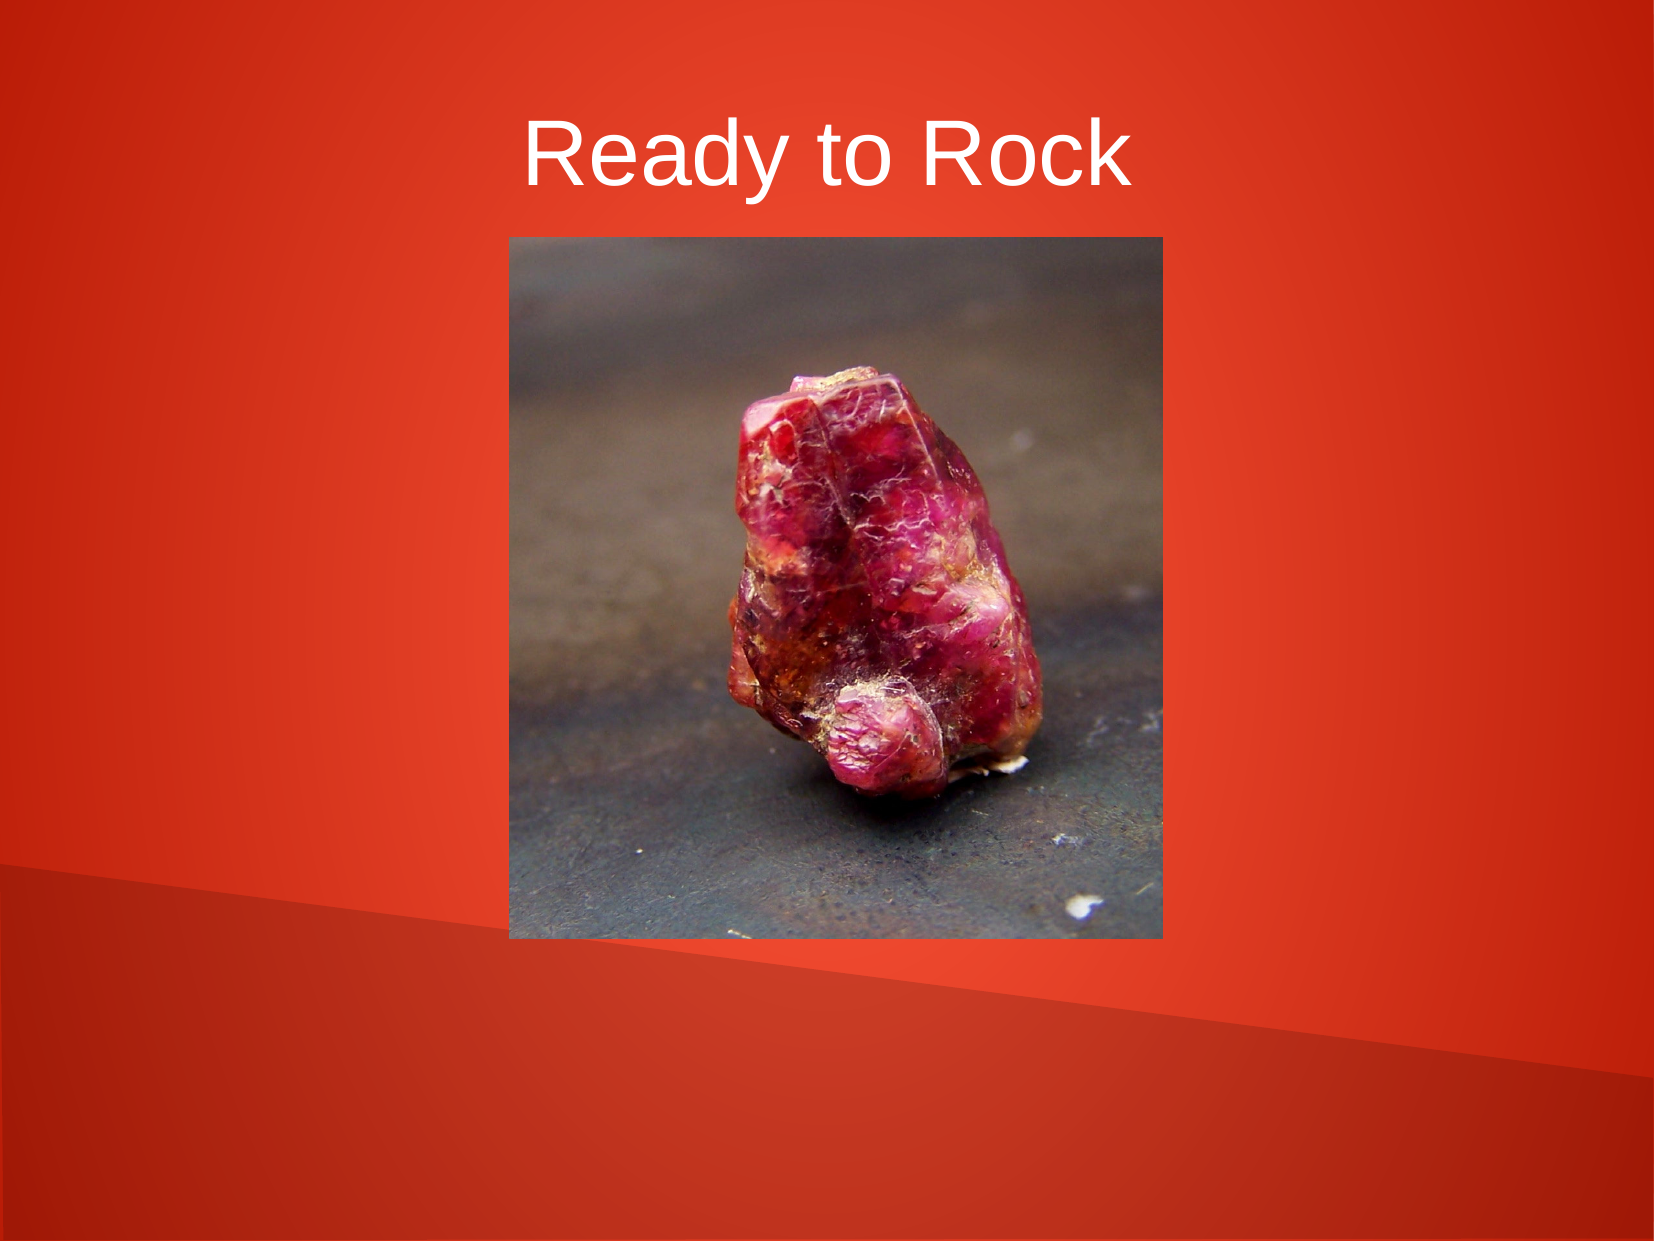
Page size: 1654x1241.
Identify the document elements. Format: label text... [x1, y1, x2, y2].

picture [509, 237, 1163, 939]
title Ready to Rock [82, 49, 1571, 257]
